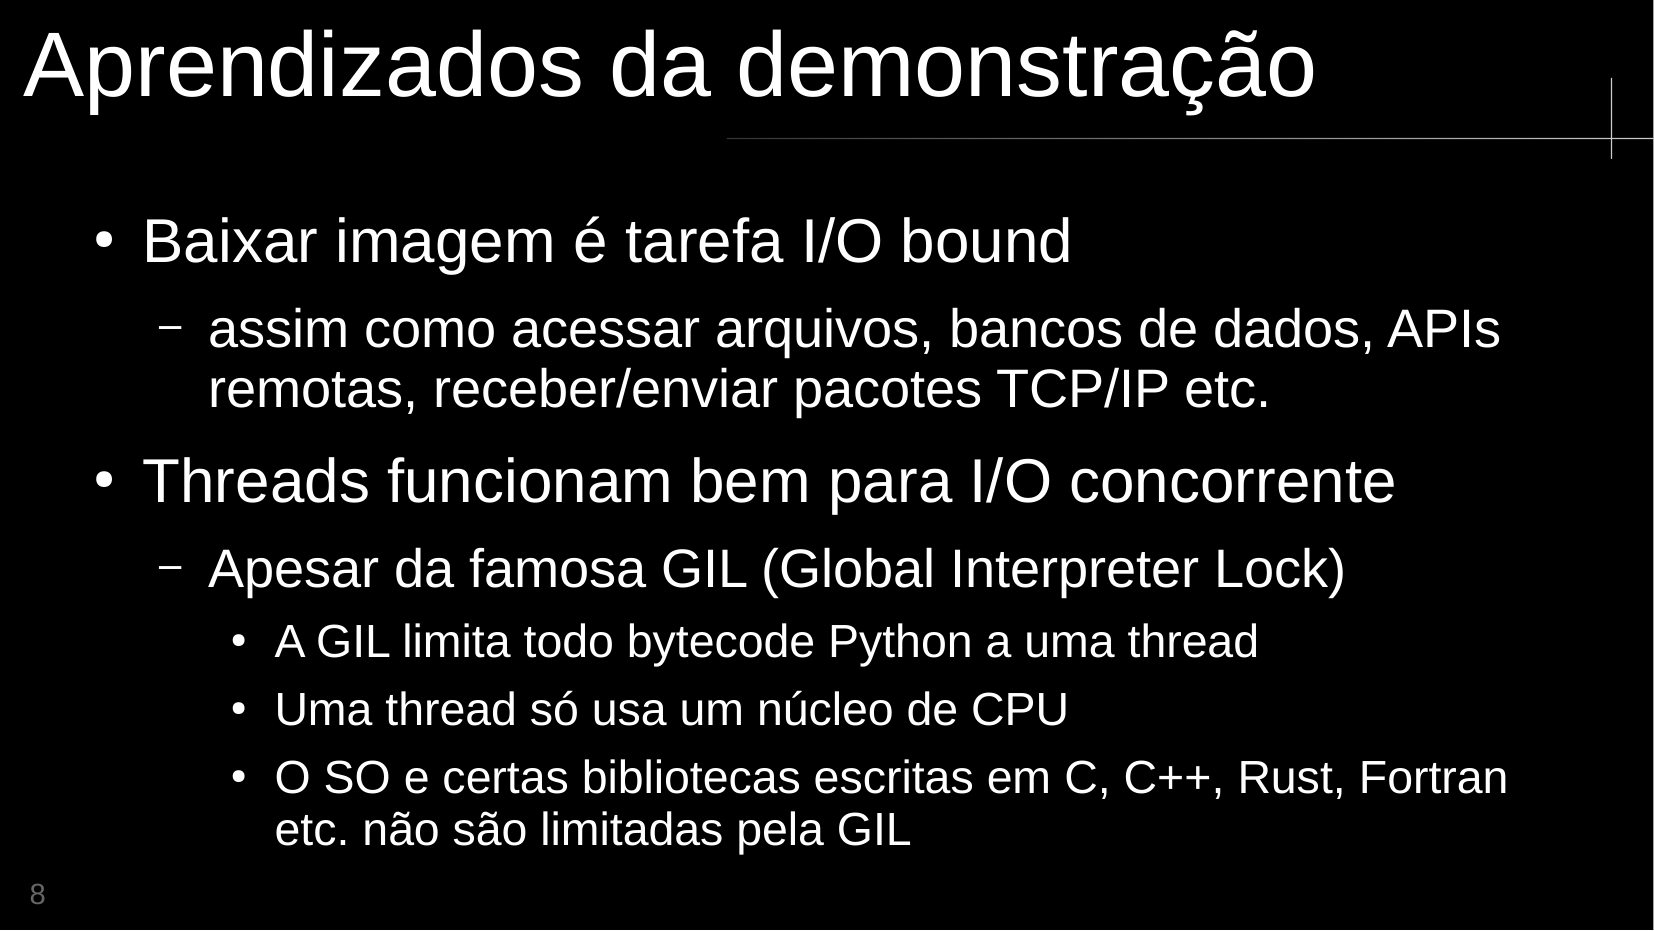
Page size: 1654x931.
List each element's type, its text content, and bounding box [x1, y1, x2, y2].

title Aprendizados da demonstração [23, 11, 1589, 119]
list Baixar imagem é tarefa I/O bound assim como acessar arquivos, bancos de dados, APIs remotas, receber/enviar pacotes TCP/IP etc. Threads funcionam bem para I/O concorrente Apesar da famosa GIL (Global Interpreter Lock) A GIL limita todo bytecode Python a uma thread Uma thread só usa um núcleo de CPU O SO e certas bibliotecas escritas em C, C++, Rust, Fortran etc. não são limitadas pela GIL [76, 206, 1565, 857]
